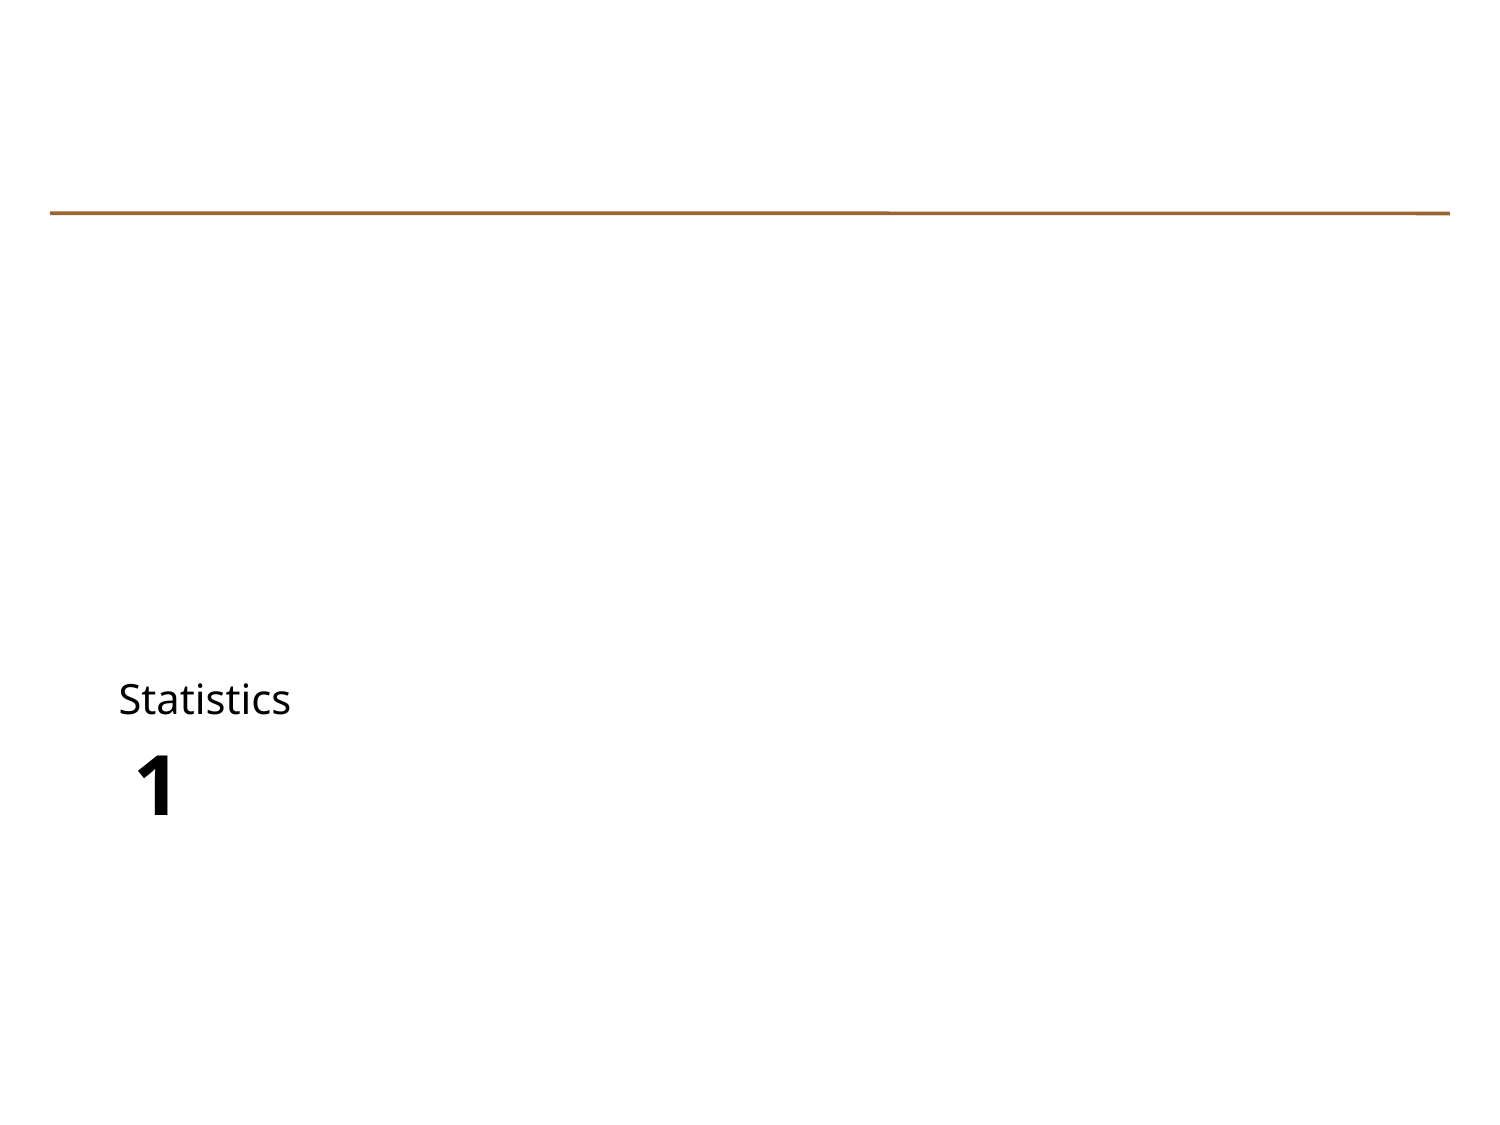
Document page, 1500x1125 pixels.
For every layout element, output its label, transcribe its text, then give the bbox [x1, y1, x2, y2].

text_box 1 [118, 723, 1394, 947]
text_box Statistics [118, 476, 1394, 723]
